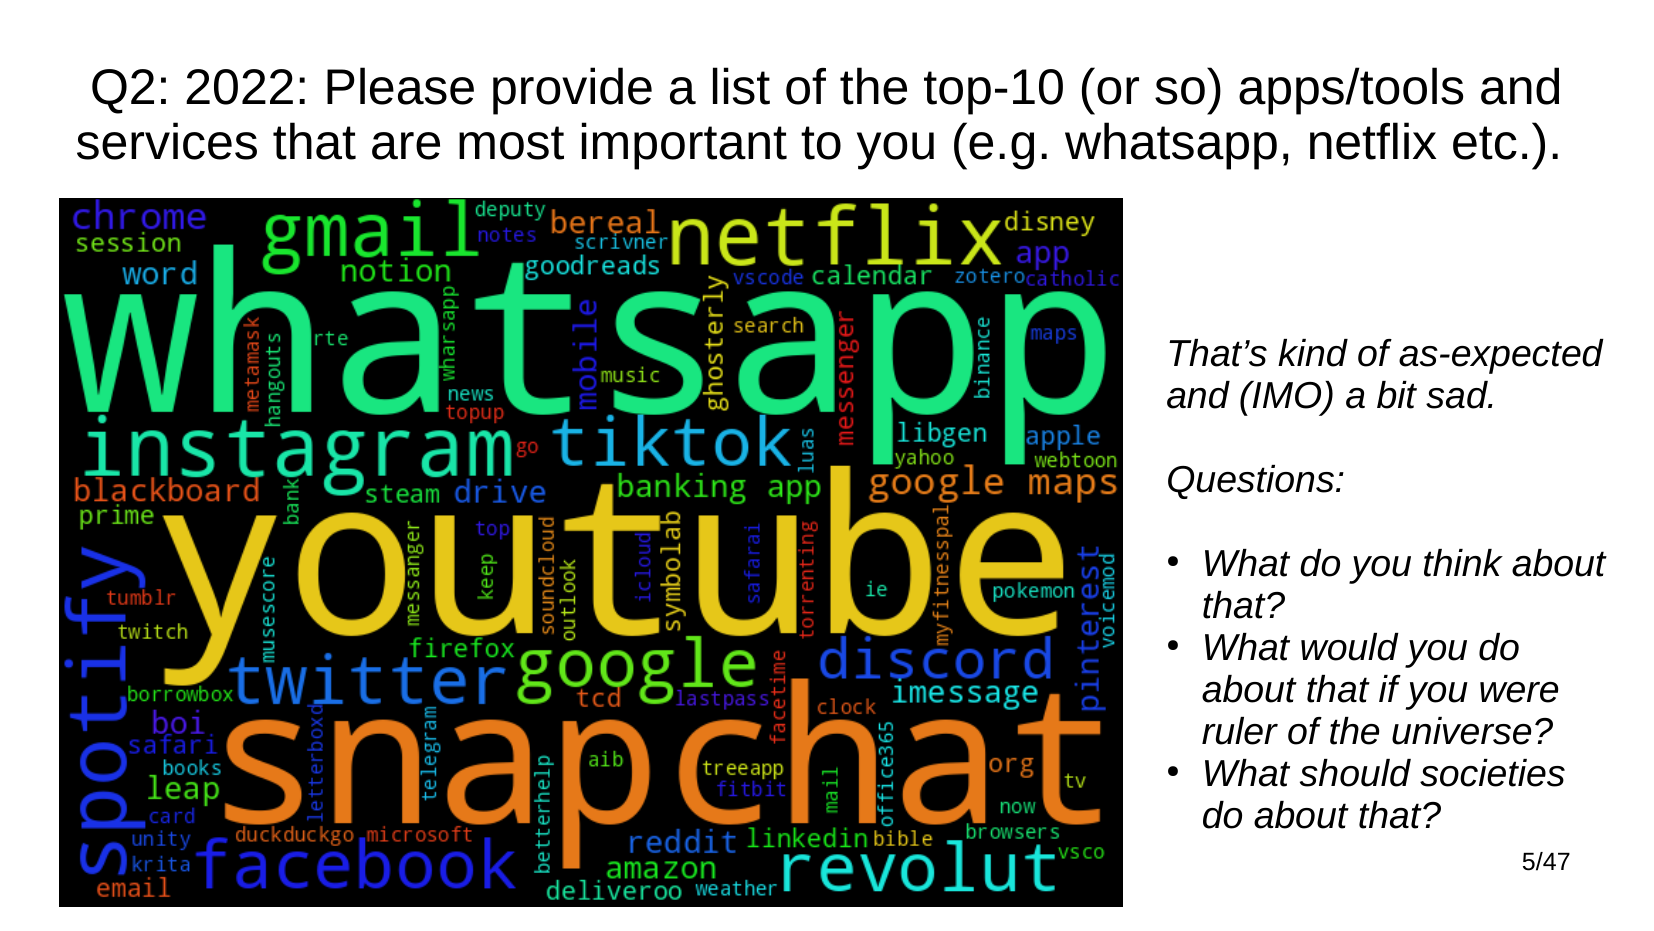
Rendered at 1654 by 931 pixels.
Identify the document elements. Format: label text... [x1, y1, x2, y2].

picture [59, 198, 1123, 908]
title Q2: 2022: Please provide a list of the top-10 (or so) apps/tools and services that are most important to you (e.g. whatsapp, netflix etc.). [29, 31, 1625, 199]
text_box That’s kind of as-expected and (IMO) a bit sad. Questions: What do you think about that? What would you do about that if you were ruler of the universe? What should societies do about that? [1151, 324, 1625, 886]
